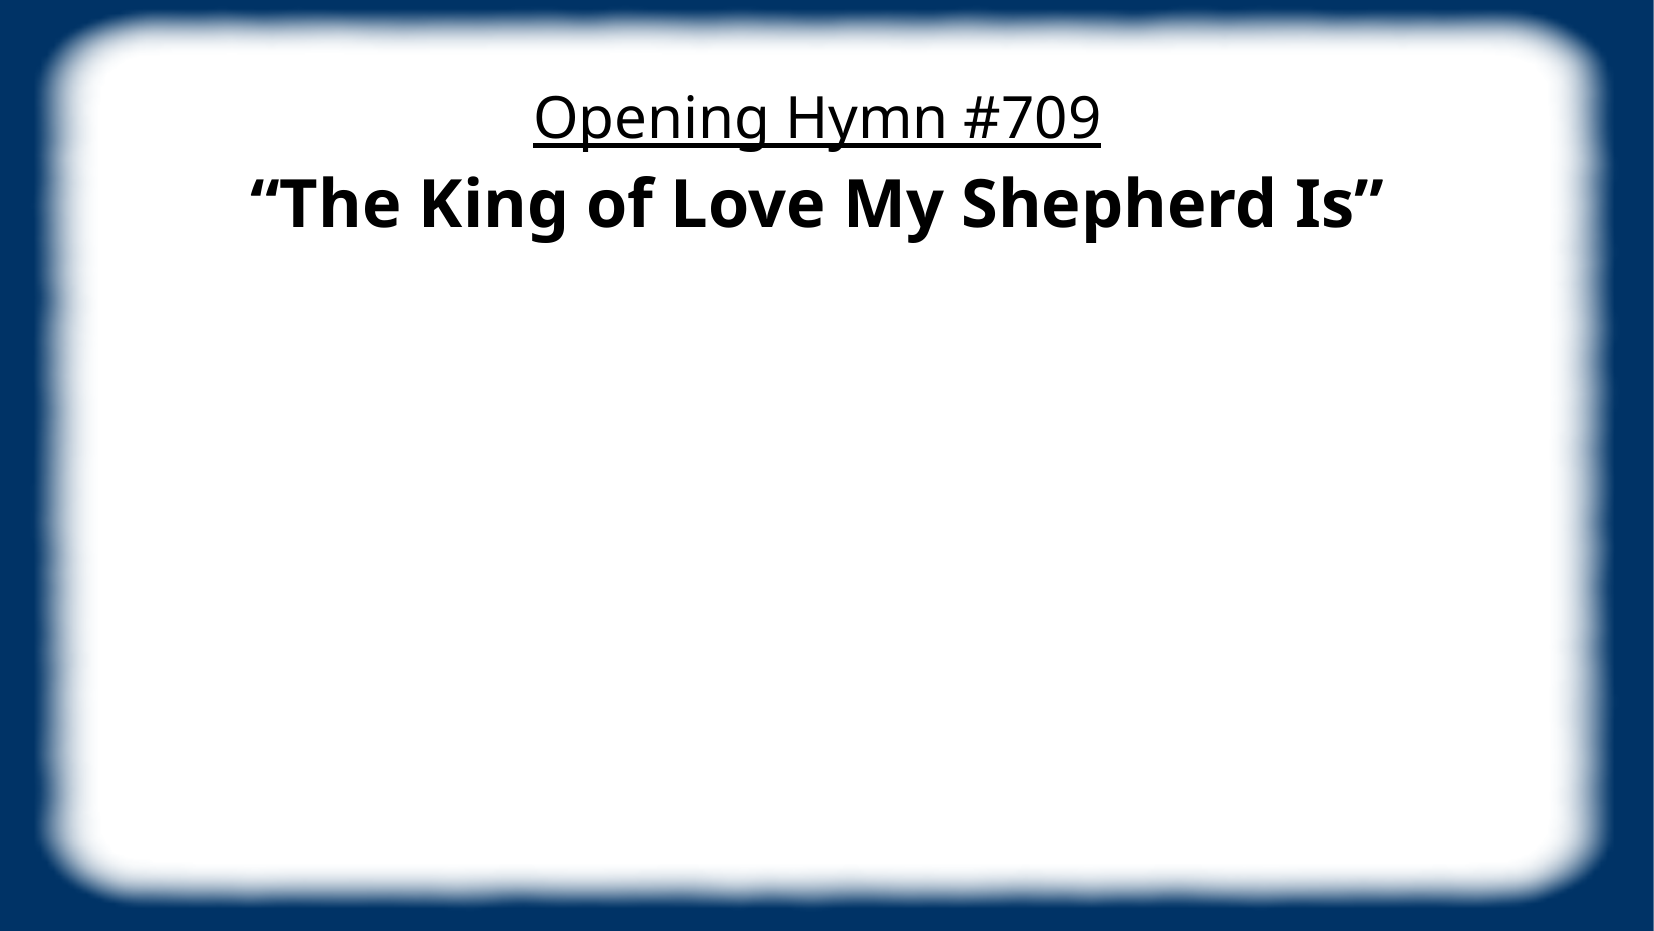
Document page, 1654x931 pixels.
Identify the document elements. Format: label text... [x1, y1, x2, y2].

picture [0, 0, 1654, 931]
text_box Opening Hymn #709 “The King of Love My Shepherd Is” [105, 69, 1531, 316]
